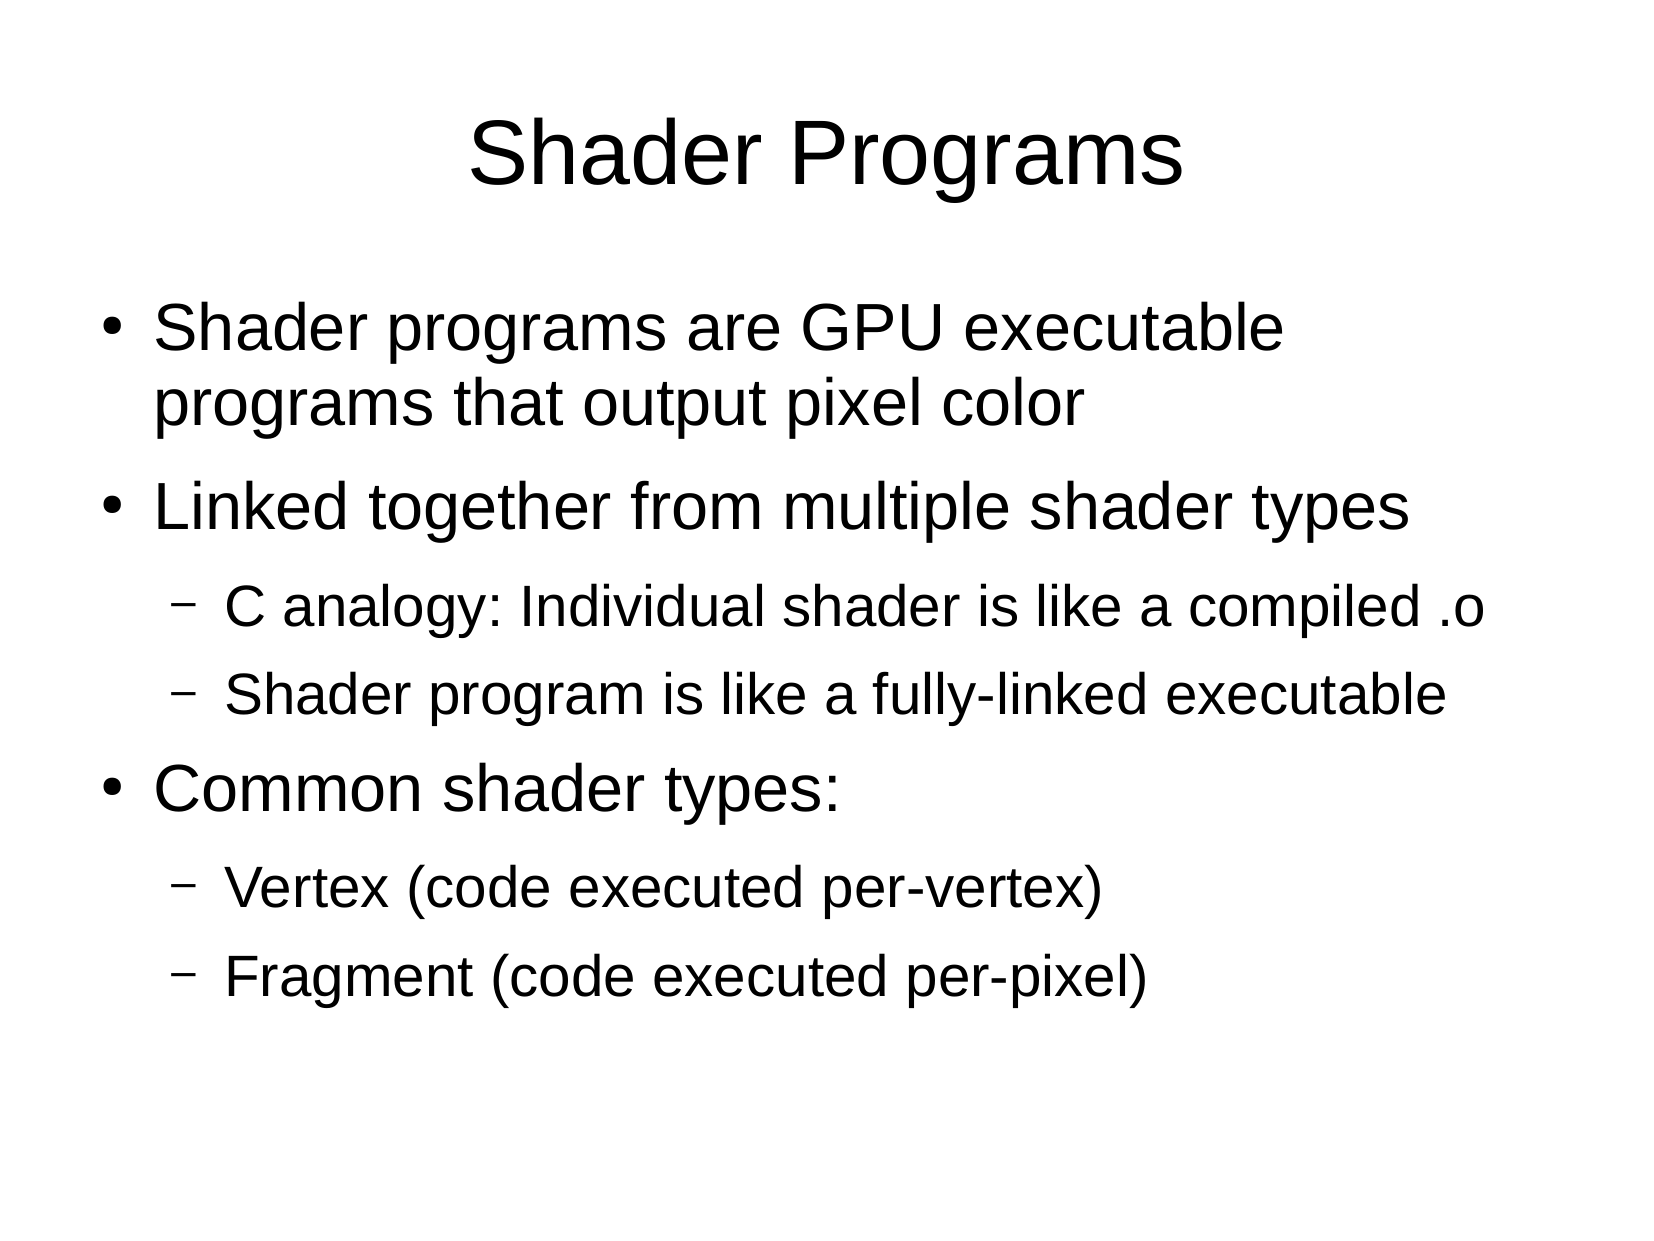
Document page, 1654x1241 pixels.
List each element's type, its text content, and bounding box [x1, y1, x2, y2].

title Shader Programs [82, 49, 1571, 257]
list Shader programs are GPU executable programs that output pixel color Linked together from multiple shader types C analogy: Individual shader is like a compiled .o Shader program is like a fully-linked executable Common shader types: Vertex (code executed per-vertex) Fragment (code executed per-pixel) [82, 290, 1538, 1010]
